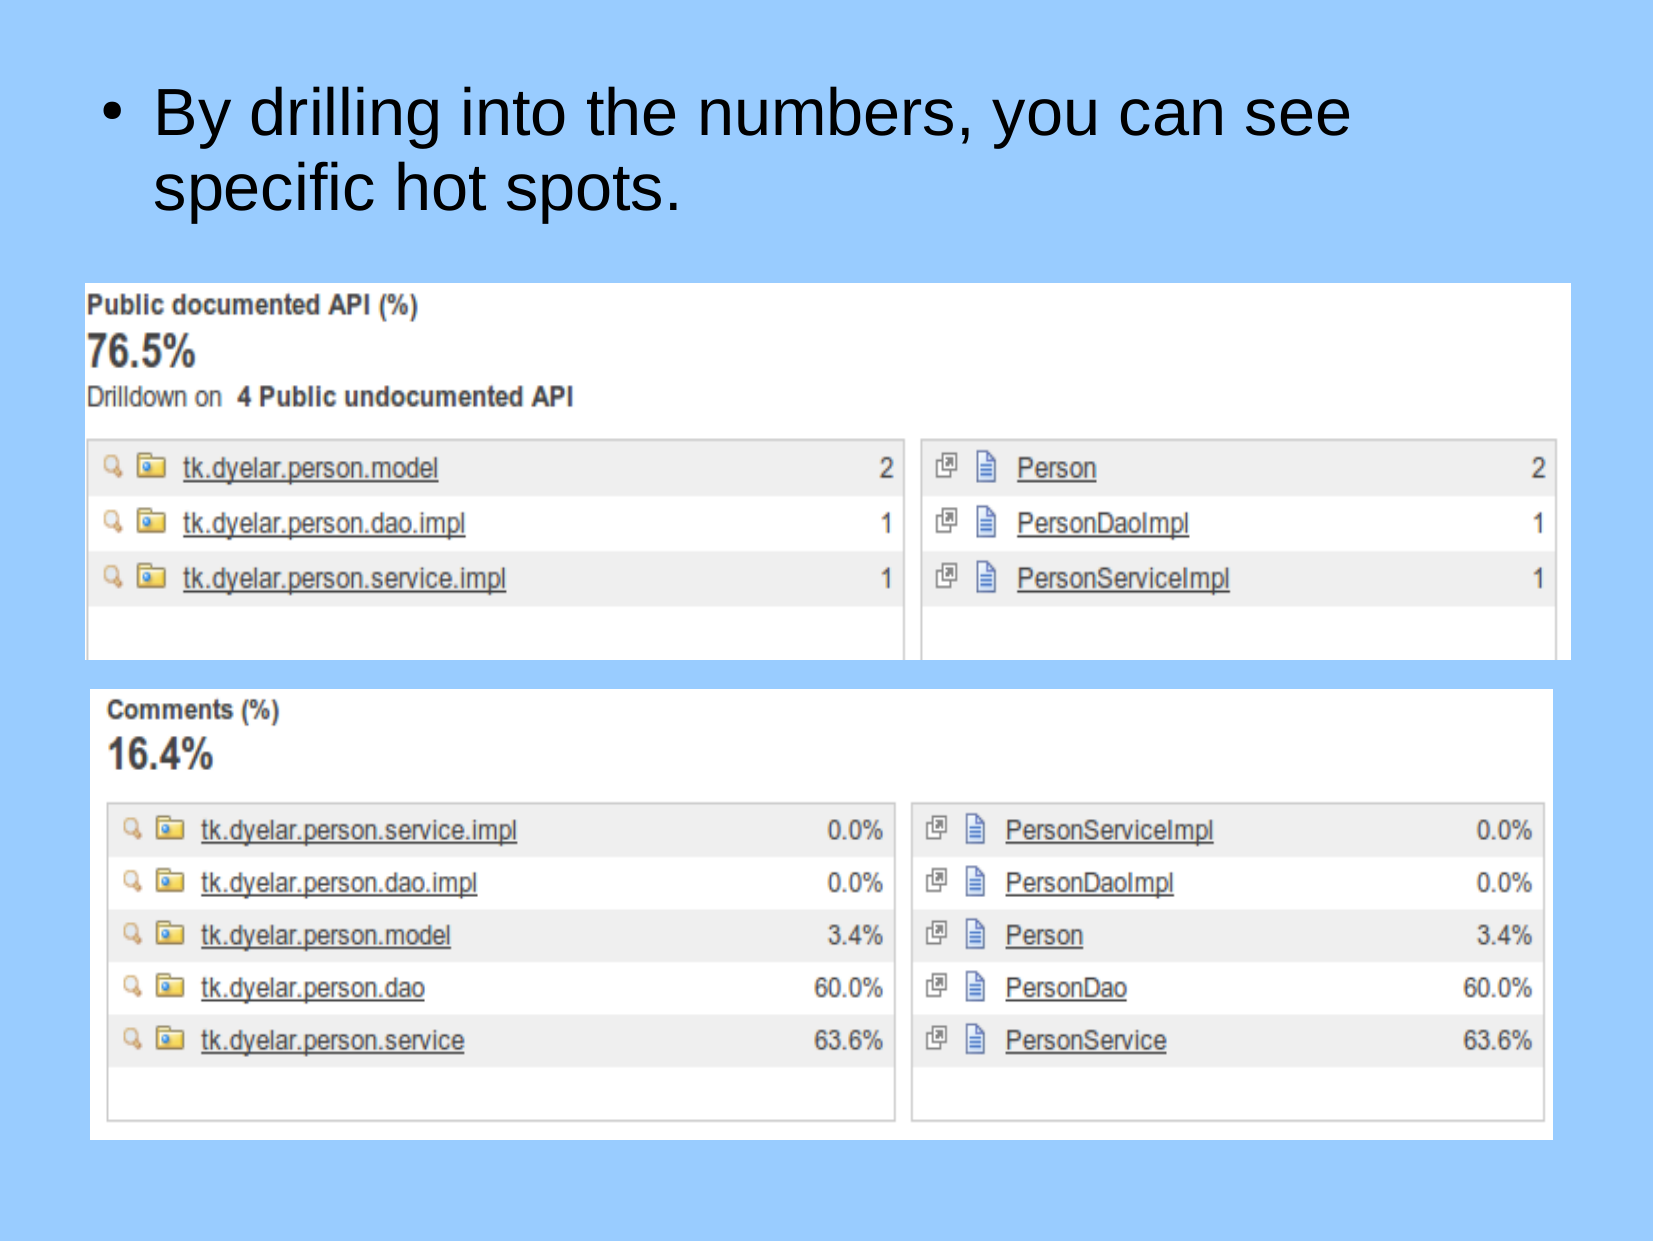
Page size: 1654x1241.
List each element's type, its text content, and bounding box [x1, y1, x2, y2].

picture [90, 689, 1553, 1141]
picture [85, 283, 1571, 661]
list By drilling into the numbers, you can see specific hot spots. [82, 75, 1571, 1010]
